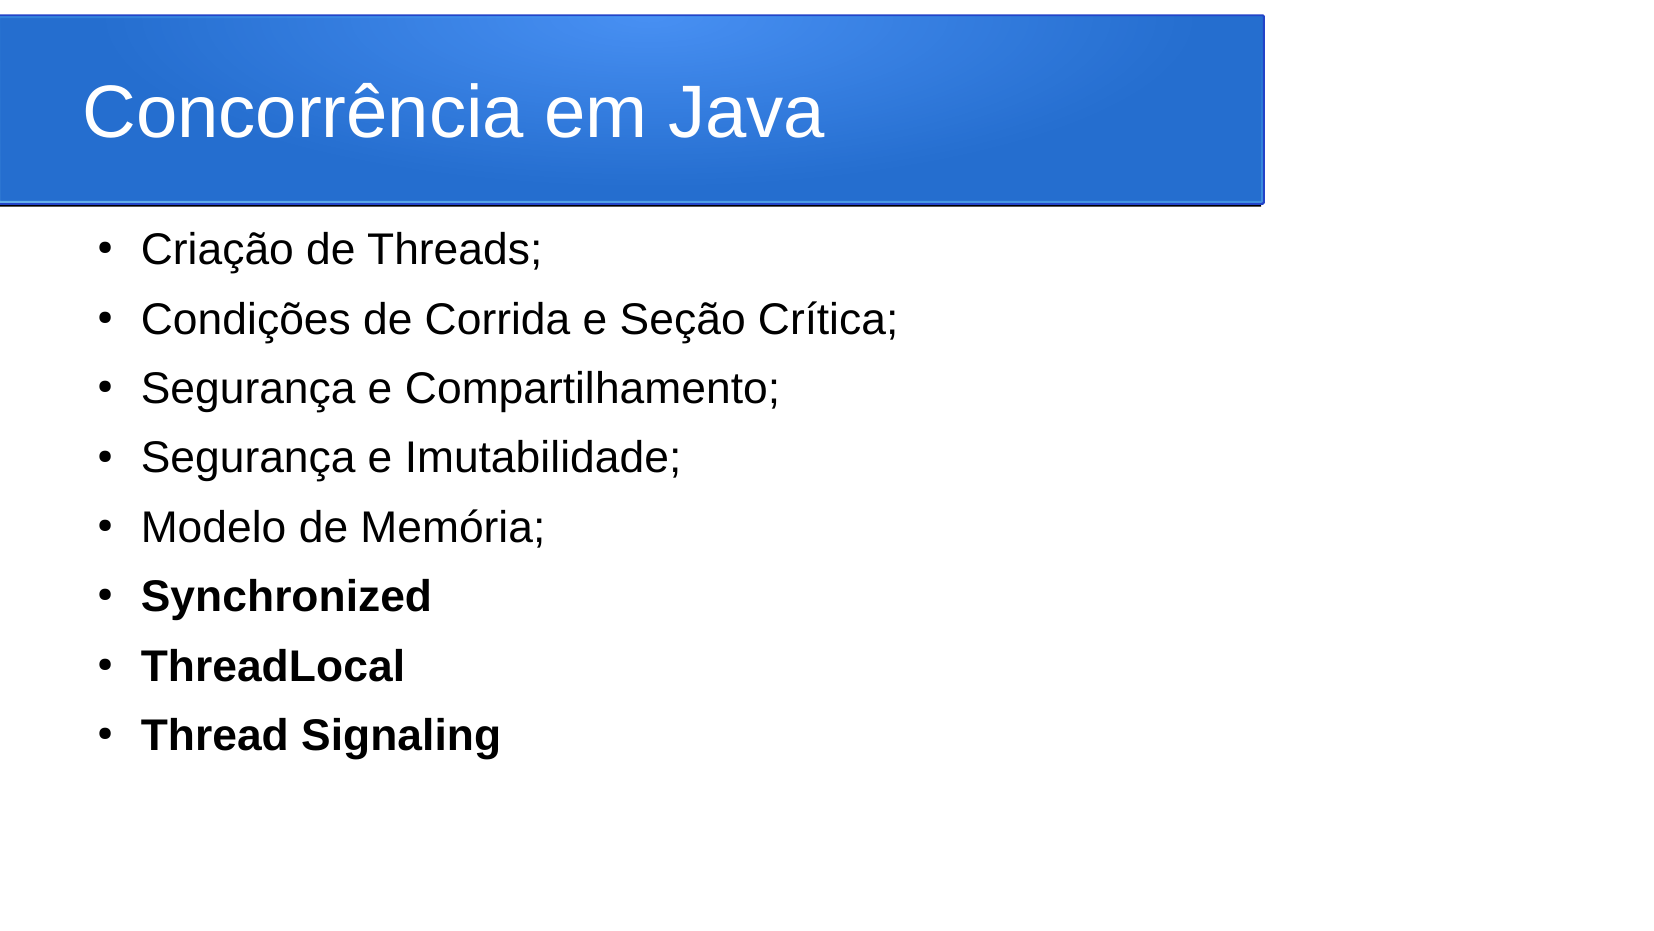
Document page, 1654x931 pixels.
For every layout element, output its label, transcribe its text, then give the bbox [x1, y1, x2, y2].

list Criação de Threads; Condições de Corrida e Seção Crítica; Segurança e Compartilhamento; Segurança e Imutabilidade; Modelo de Memória; Synchronized ThreadLocal Thread Signaling [82, 224, 1571, 764]
title Concorrência em Java [82, 35, 1235, 189]
